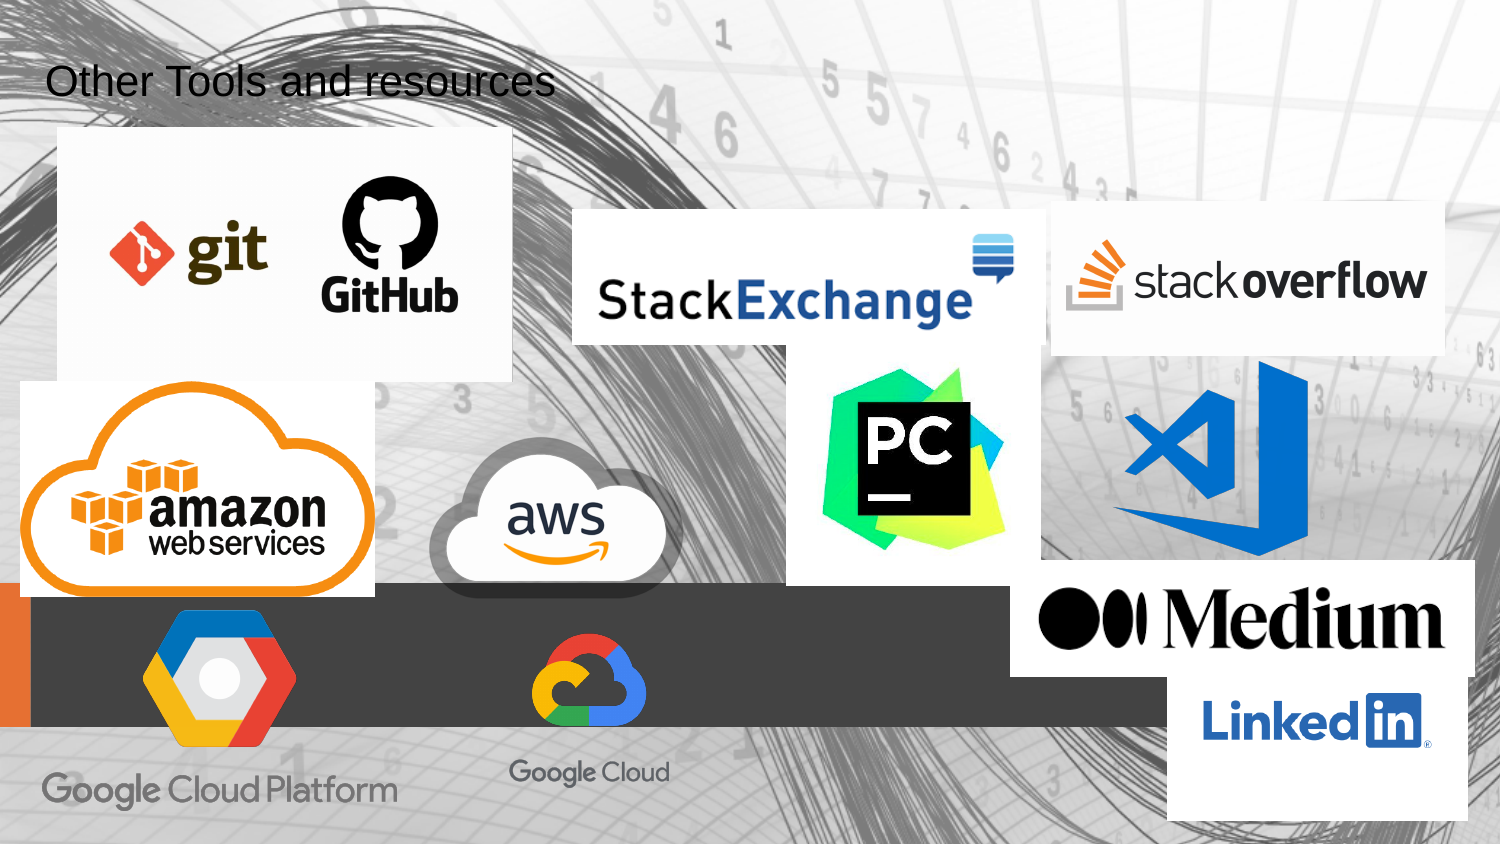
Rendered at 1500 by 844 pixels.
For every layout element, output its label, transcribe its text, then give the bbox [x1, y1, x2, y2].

picture [0, 0, 1500, 844]
title Other Tools and resources [29, 29, 1380, 128]
